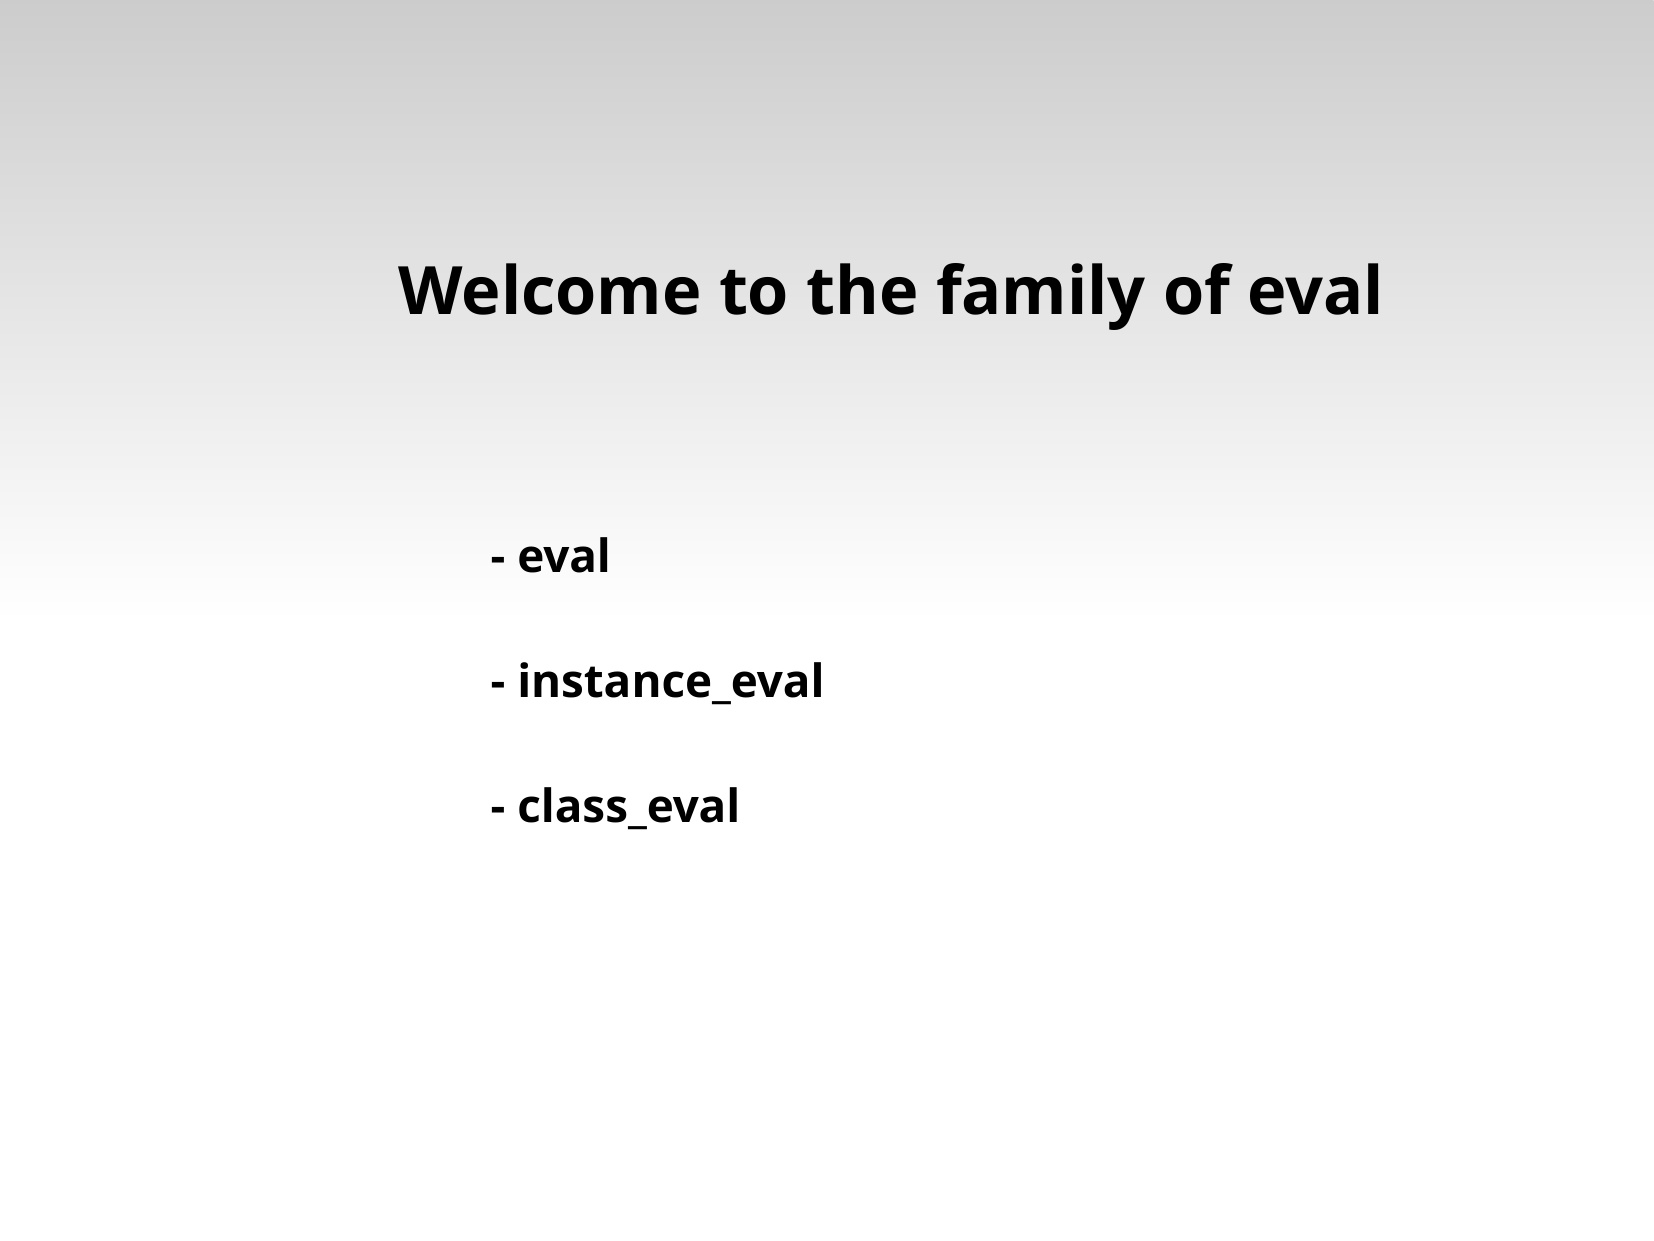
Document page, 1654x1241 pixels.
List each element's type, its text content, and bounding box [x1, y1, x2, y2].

text_box - eval - instance_eval - class_eval [475, 390, 1182, 793]
text_box Welcome to the family of eval [383, 236, 1331, 332]
